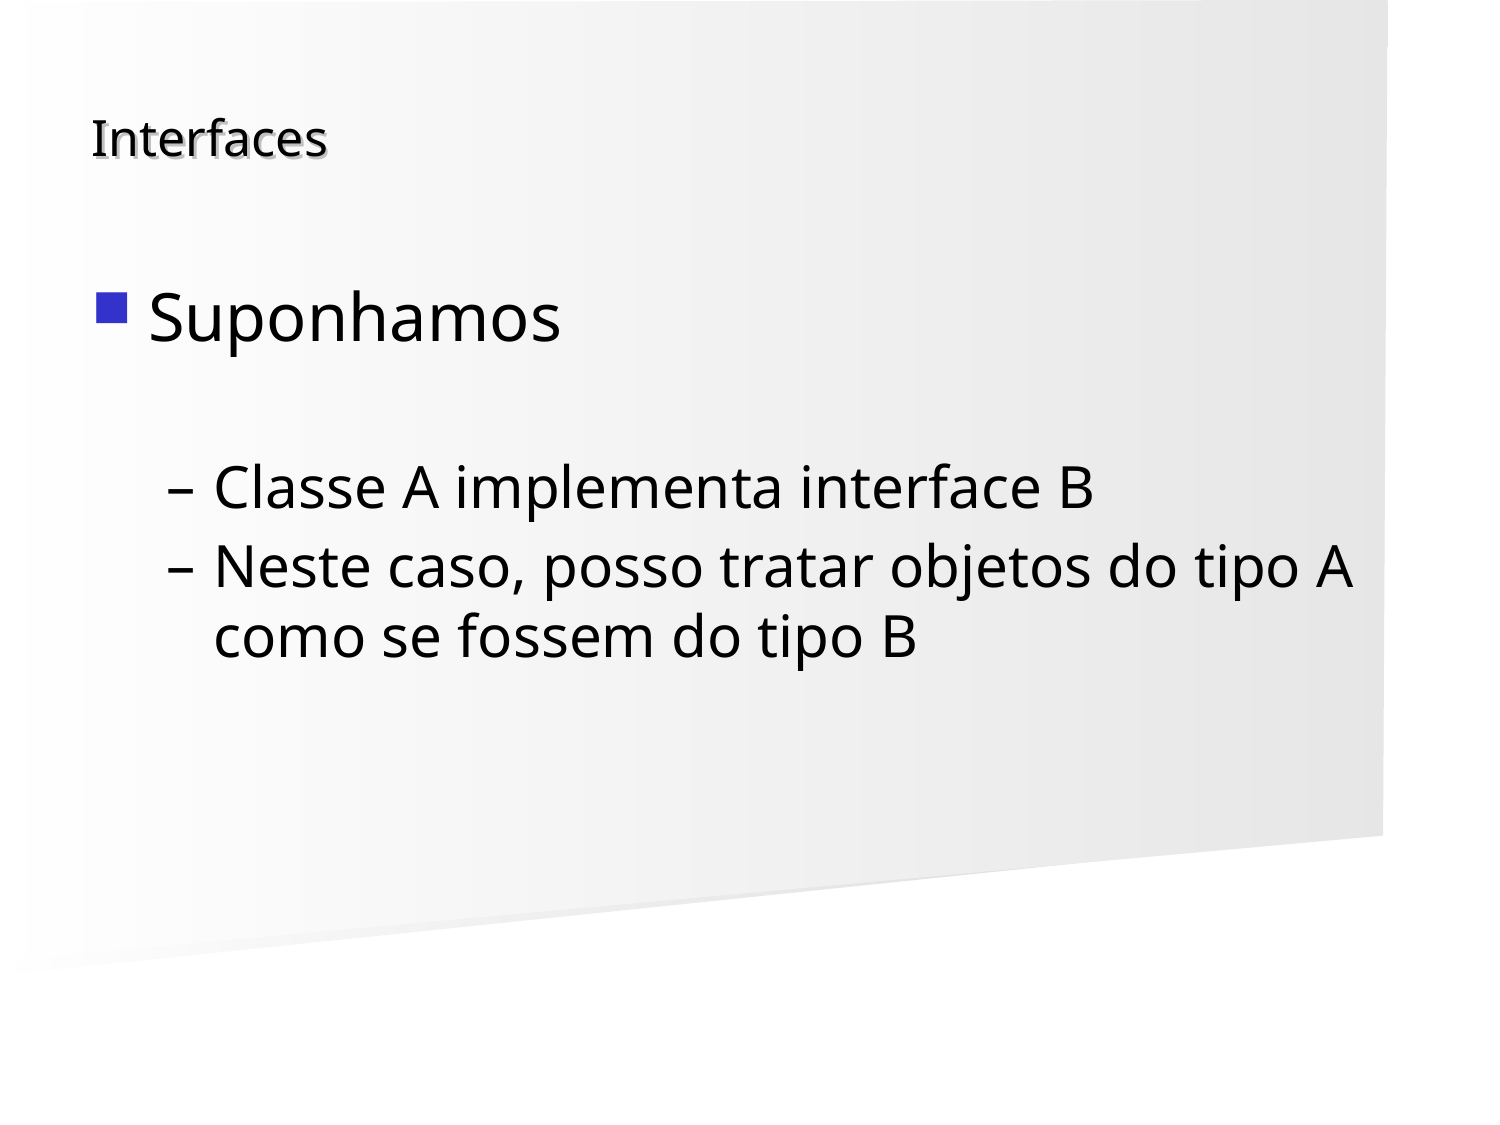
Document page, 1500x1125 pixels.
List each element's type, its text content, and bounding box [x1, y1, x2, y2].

list Suponhamos Classe A implementa interface B Neste caso, posso tratar objetos do tipo A como se fossem do tipo B [76, 267, 1427, 1005]
title Interfaces [76, 42, 1427, 231]
